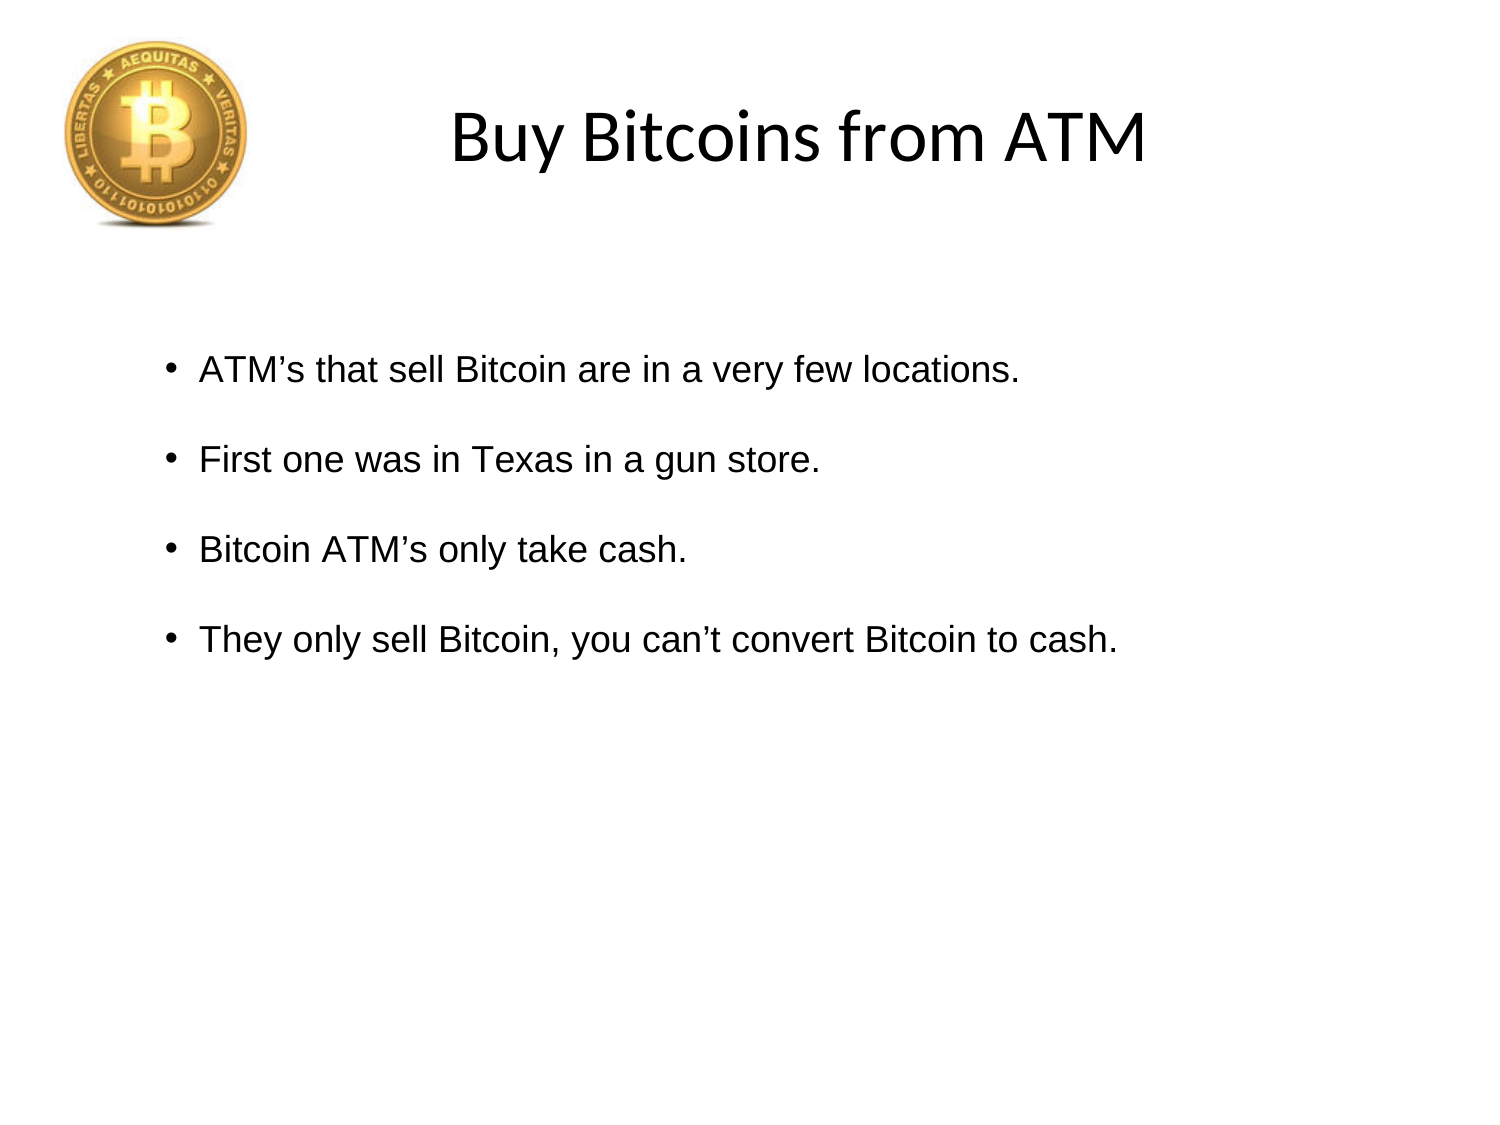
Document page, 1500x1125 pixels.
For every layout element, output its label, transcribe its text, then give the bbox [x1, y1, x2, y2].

text_box ATM’s that sell Bitcoin are in a very few locations. First one was in Texas in a gun store. Bitcoin ATM’s only take cash. They only sell Bitcoin, you can’t convert Bitcoin to cash. [149, 337, 1388, 668]
text_box Buy Bitcoins from ATM [275, 37, 1326, 225]
picture [62, 37, 250, 230]
